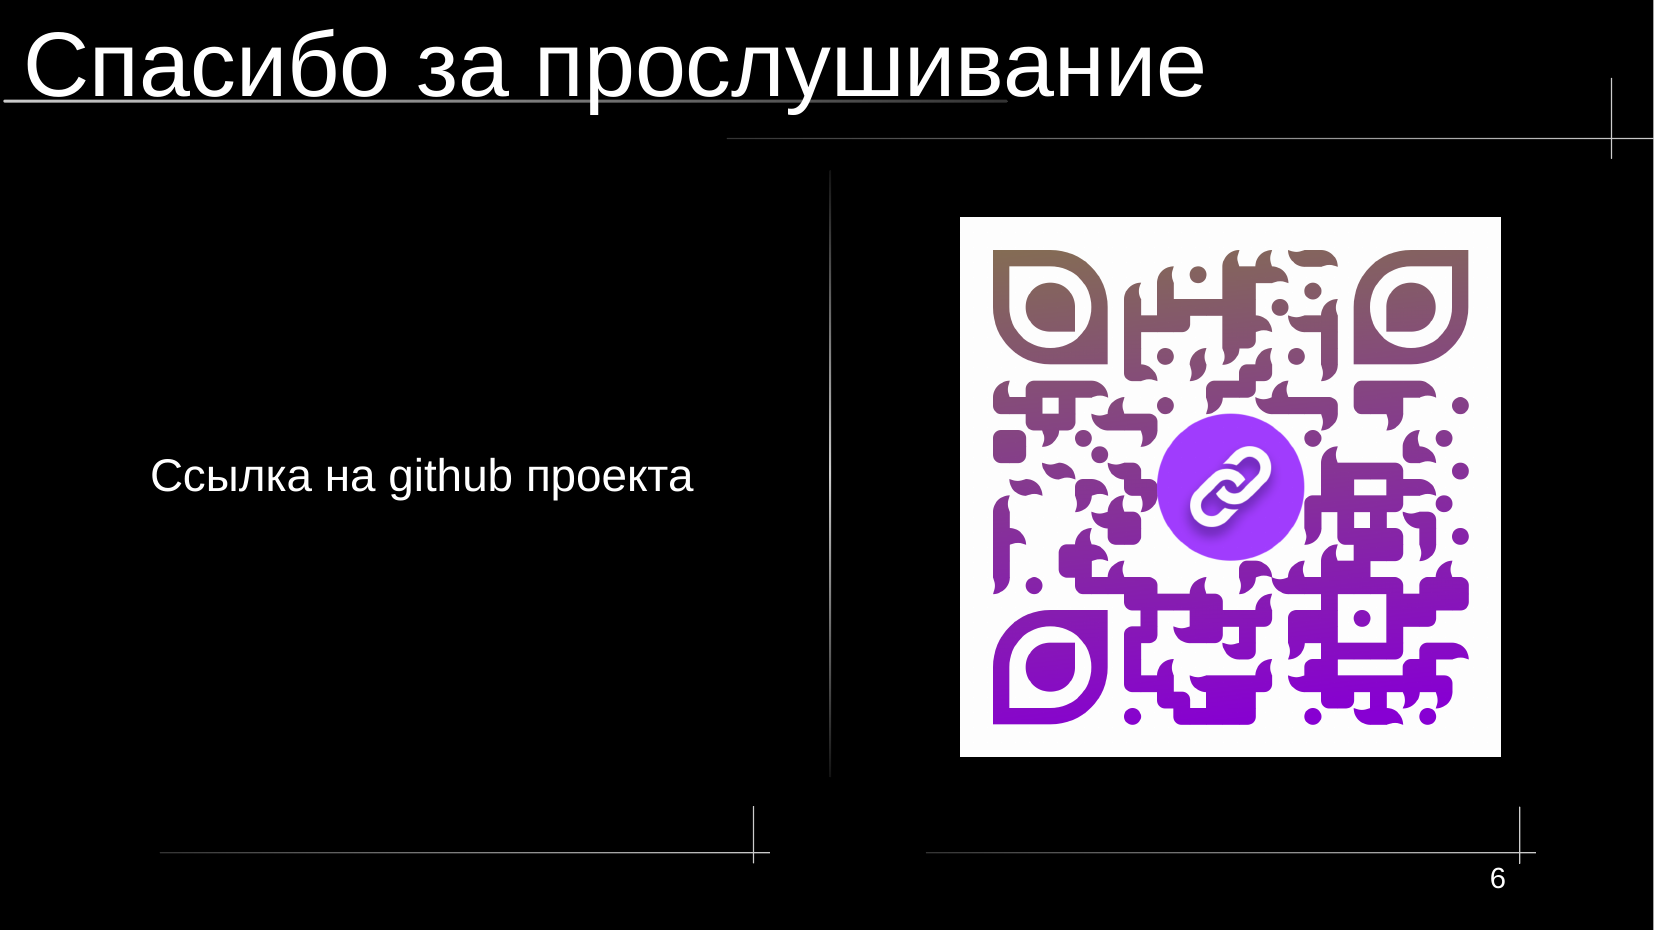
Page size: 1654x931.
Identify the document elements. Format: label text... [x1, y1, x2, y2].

list Ссылка на github проекта [150, 450, 976, 795]
title Спасибо за прослушивание [23, 11, 1589, 119]
picture [960, 217, 1501, 758]
